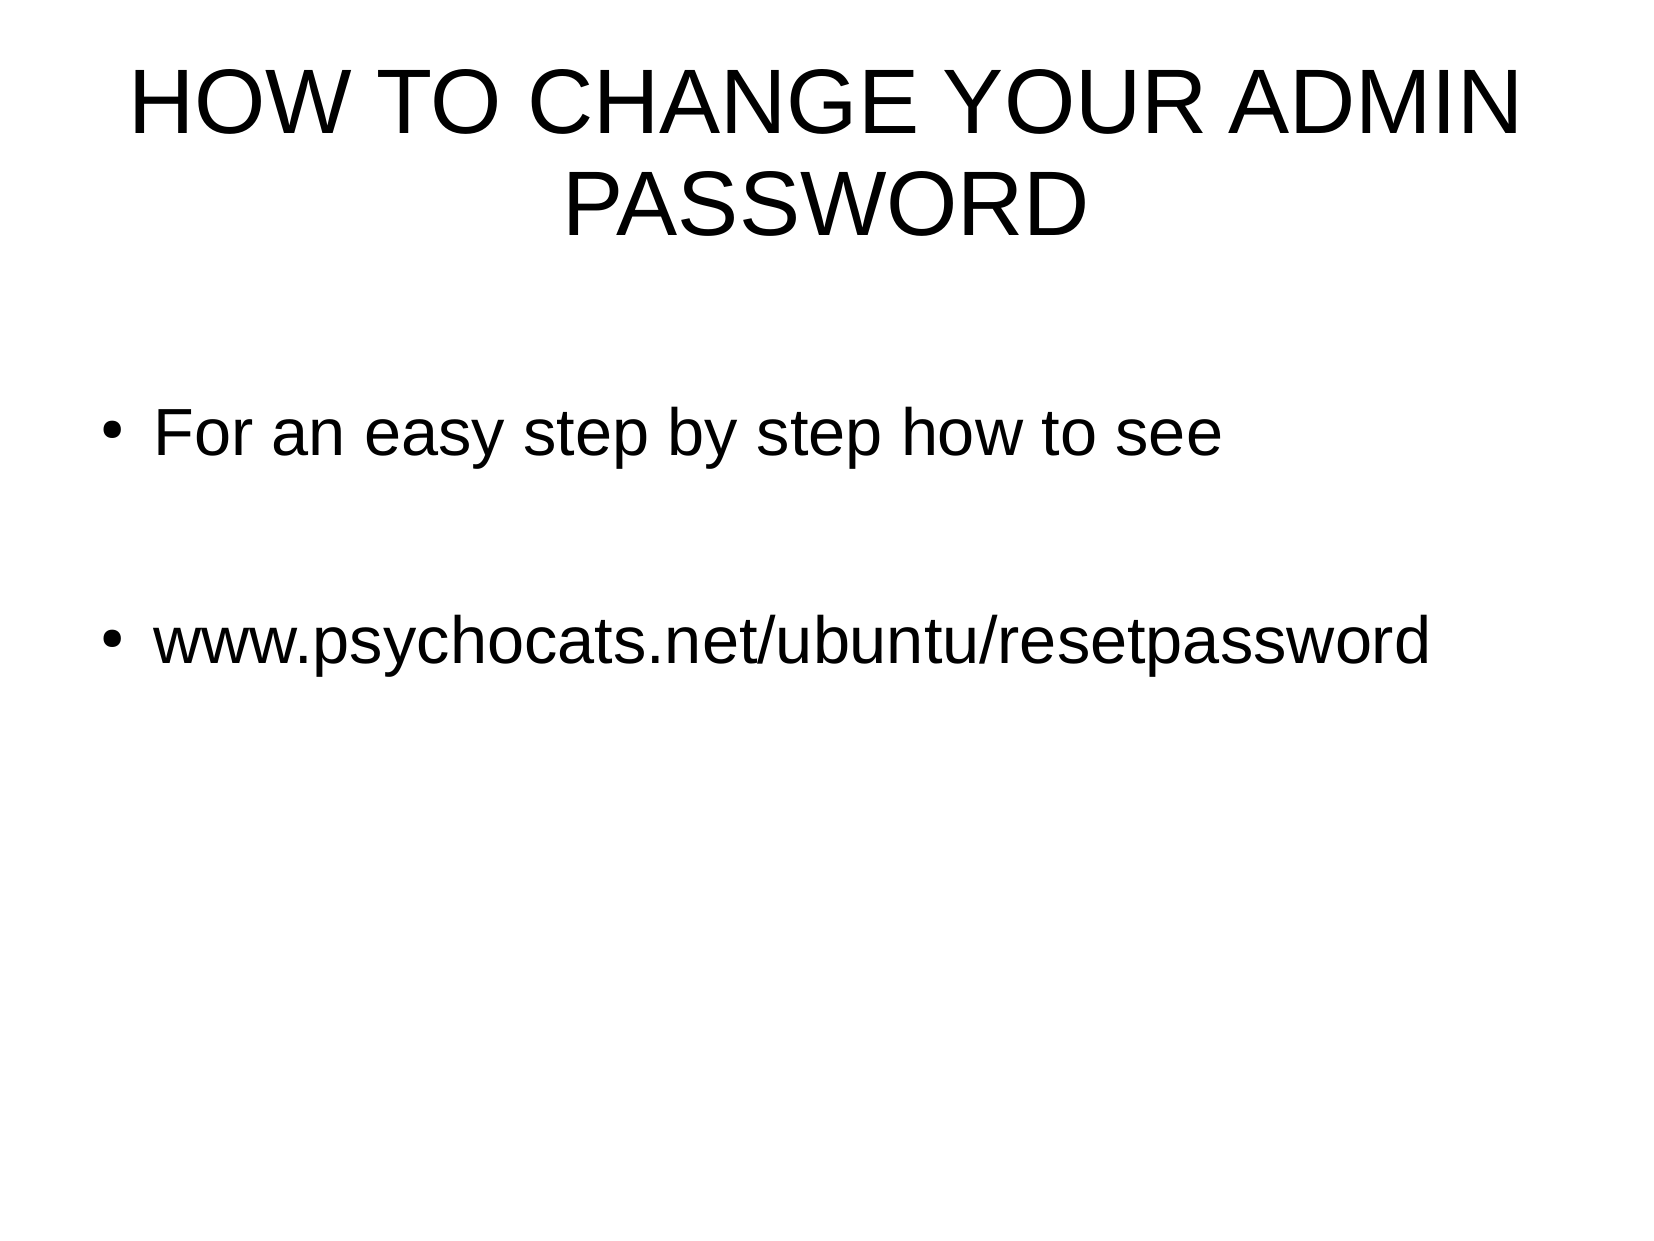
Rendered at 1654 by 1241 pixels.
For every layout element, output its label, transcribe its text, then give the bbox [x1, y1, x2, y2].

title HOW TO CHANGE YOUR ADMIN PASSWORD [82, 49, 1571, 257]
list For an easy step by step how to see www.psychocats.net/ubuntu/resetpassword [82, 290, 1571, 1010]
